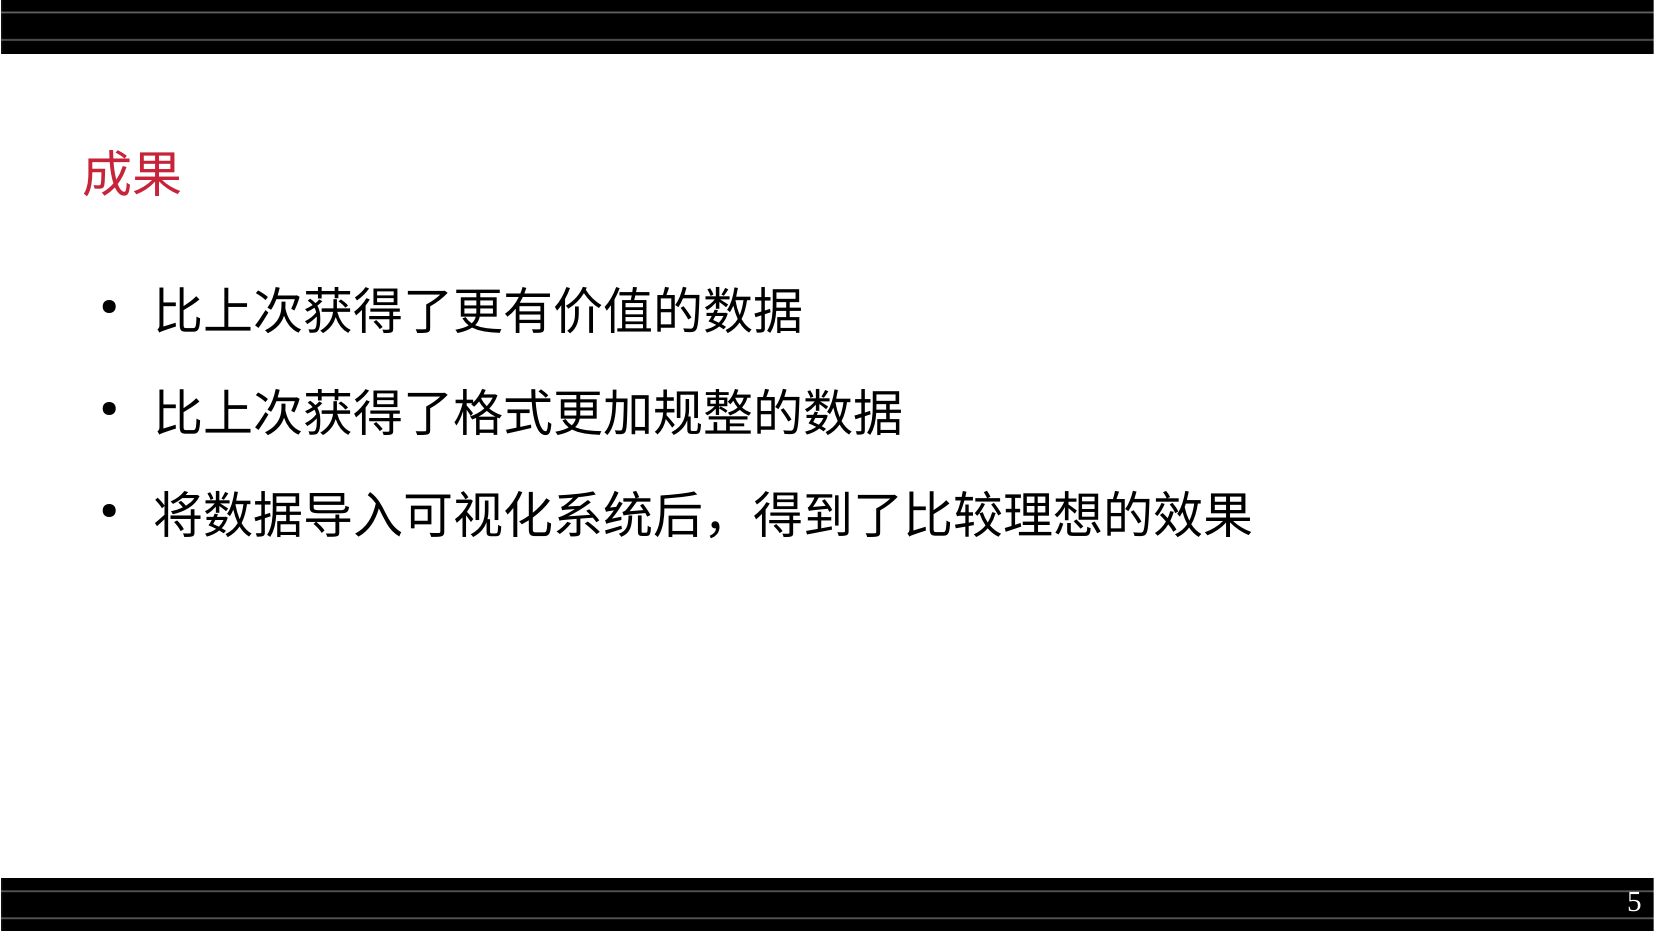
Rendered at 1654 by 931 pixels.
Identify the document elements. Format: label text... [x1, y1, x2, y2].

picture [1, 878, 1654, 931]
list 比上次获得了更有价值的数据 比上次获得了格式更加规整的数据 将数据导入可视化系统后，得到了比较理想的效果 [82, 271, 1571, 758]
picture [1, 0, 1654, 54]
title 成果 [82, 92, 1571, 249]
